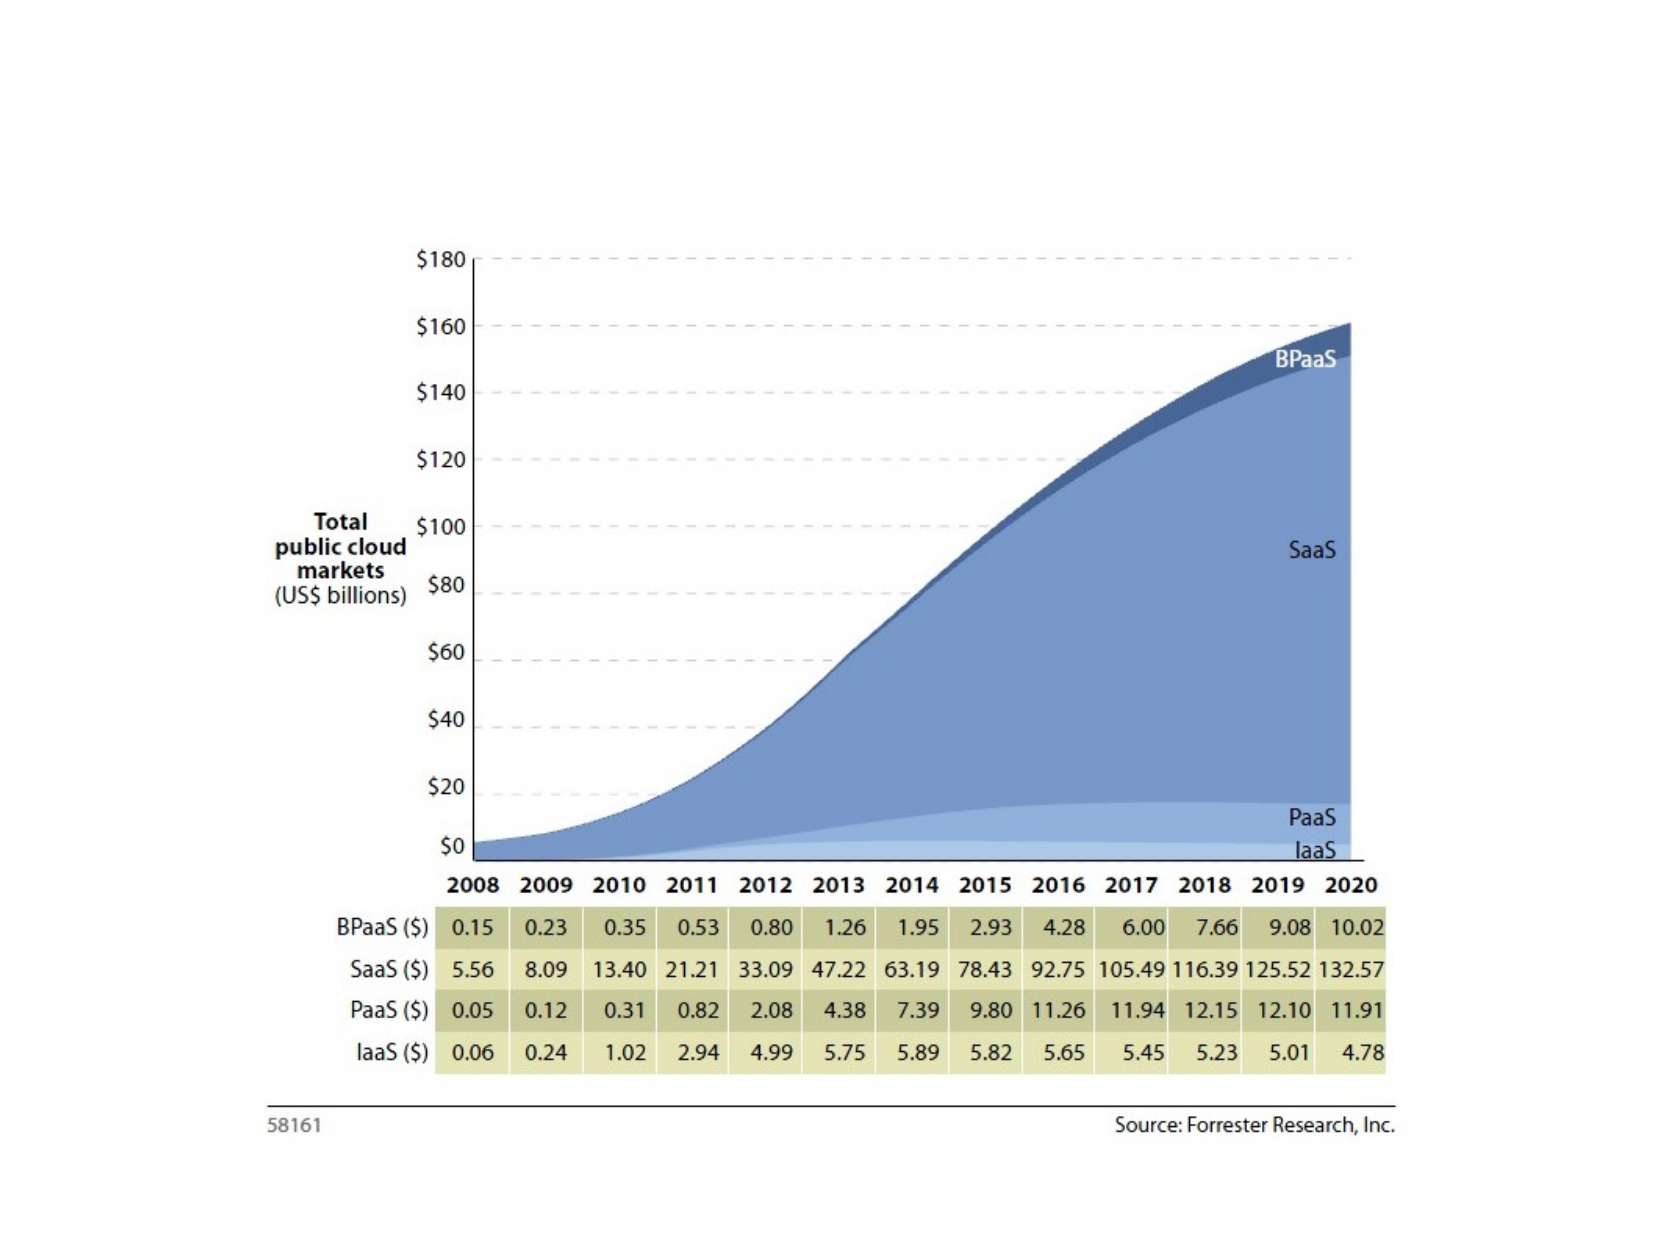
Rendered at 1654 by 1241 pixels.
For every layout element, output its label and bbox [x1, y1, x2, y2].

picture [265, 236, 1408, 1148]
